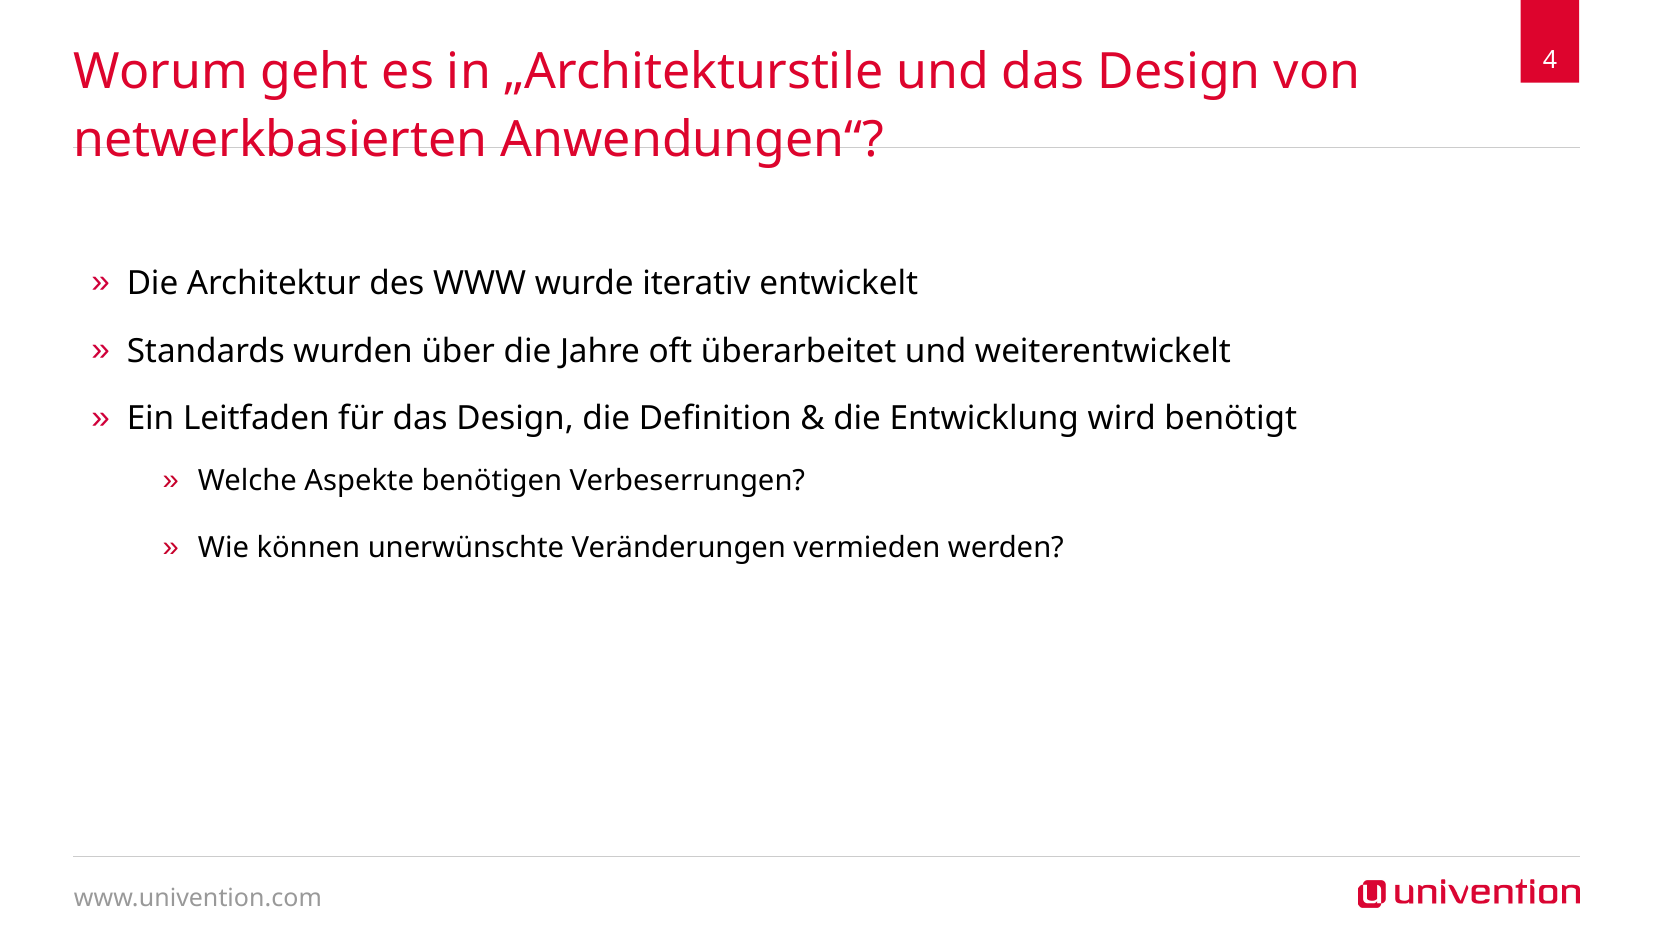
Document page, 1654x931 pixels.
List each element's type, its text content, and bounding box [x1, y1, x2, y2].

title Worum geht es in „Architekturstile und das Design von netwerkbasierten Anwendungen“? [73, 45, 1580, 162]
picture [1358, 879, 1580, 908]
list Die Architektur des WWW wurde iterativ entwickelt Standards wurden über die Jahre oft überarbeitet und weiterentwickelt Ein Leitfaden für das Design, die Definition & die Entwicklung wird benötigt Welche Aspekte benötigen Verbeserrungen? Wie können unerwünschte Veränderungen vermieden werden? [73, 236, 1580, 827]
